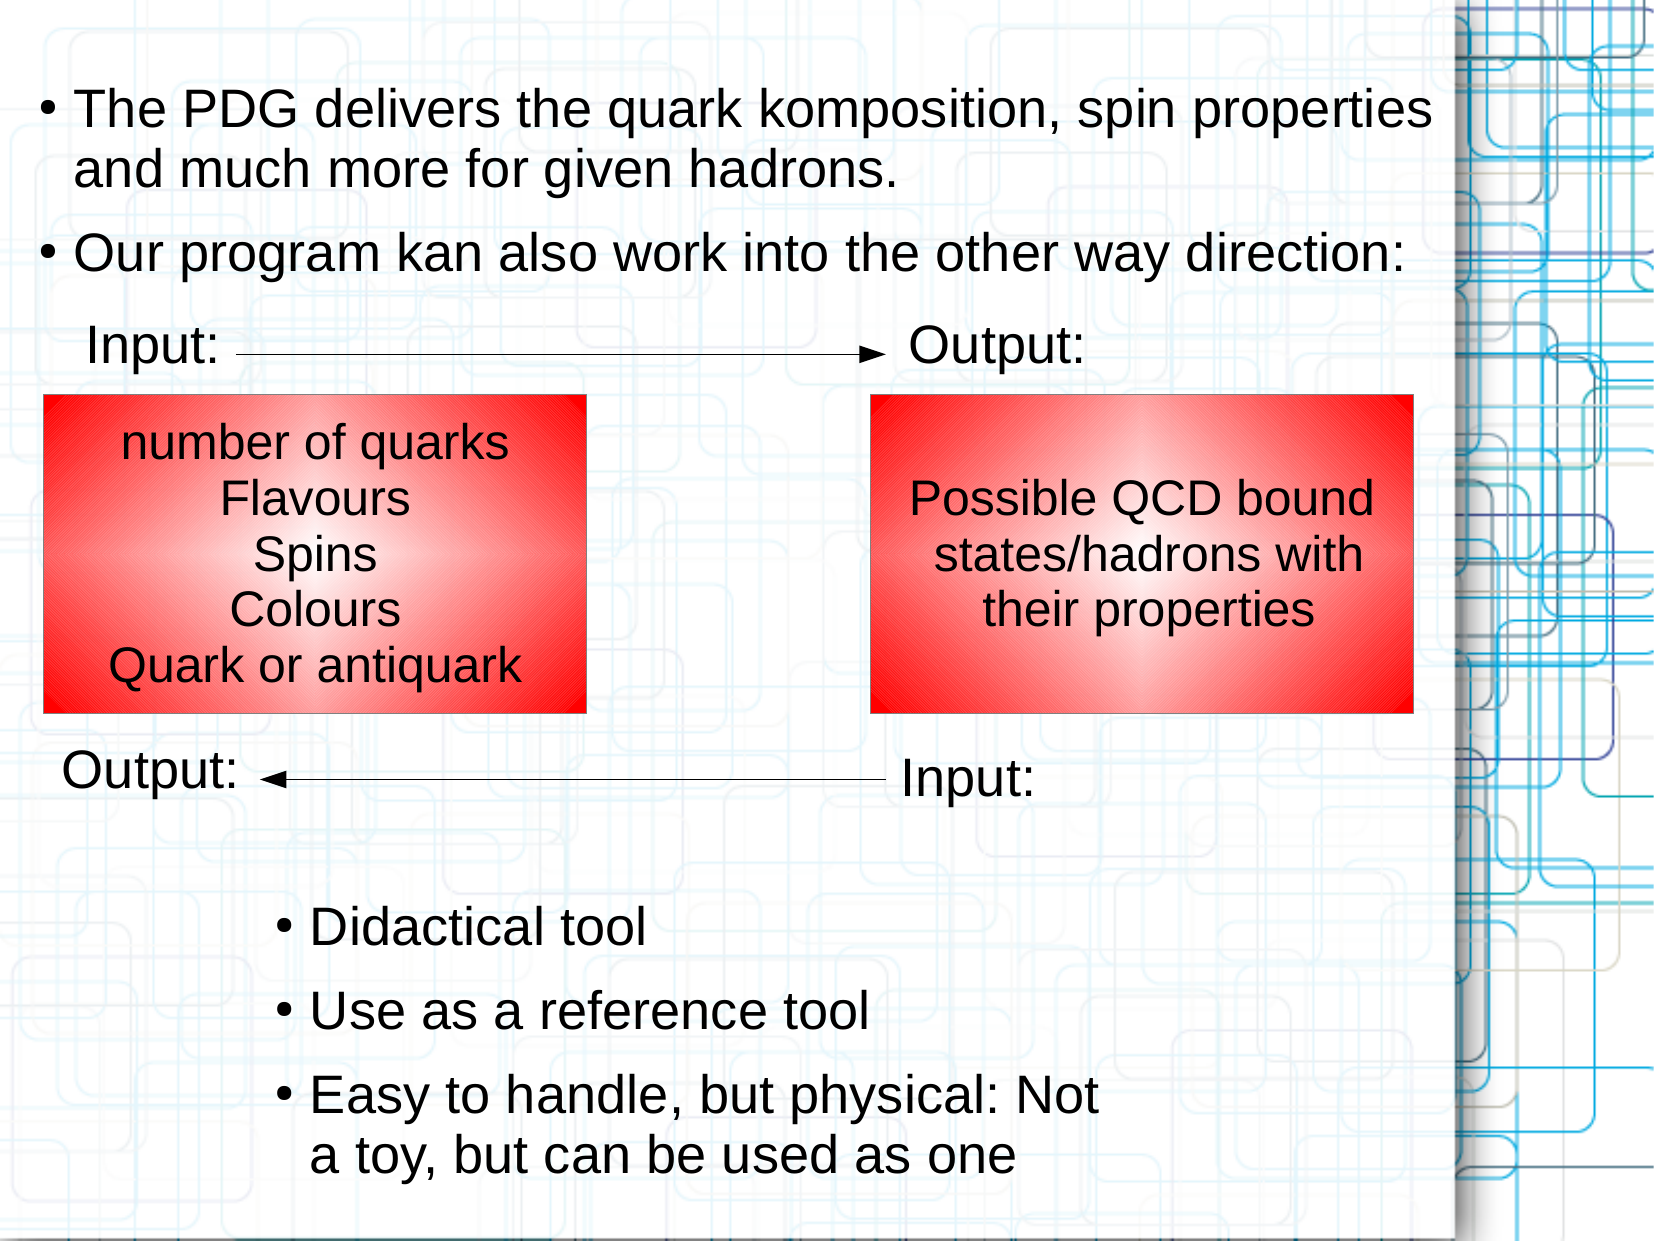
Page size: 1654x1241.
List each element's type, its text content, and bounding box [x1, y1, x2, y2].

text_box Input: [885, 739, 1052, 815]
text_box Input: [70, 307, 236, 383]
text_box Possible QCD bound states/hadrons with their properties [870, 394, 1414, 714]
text_box The PDG delivers the quark komposition, spin properties and much more for given hadrons. Our program kan also work into the other way direction: [23, 70, 1477, 291]
text_box Output: [893, 307, 1308, 383]
text_box number of quarks Flavours Spins Colours Quark or antiquark [43, 394, 587, 714]
picture [0, 0, 1654, 1241]
text_box Output: [47, 732, 461, 808]
text_box Didactical tool Use as a reference tool Easy to handle, but physical: Not a toy, but can be used as one [259, 888, 1158, 1193]
